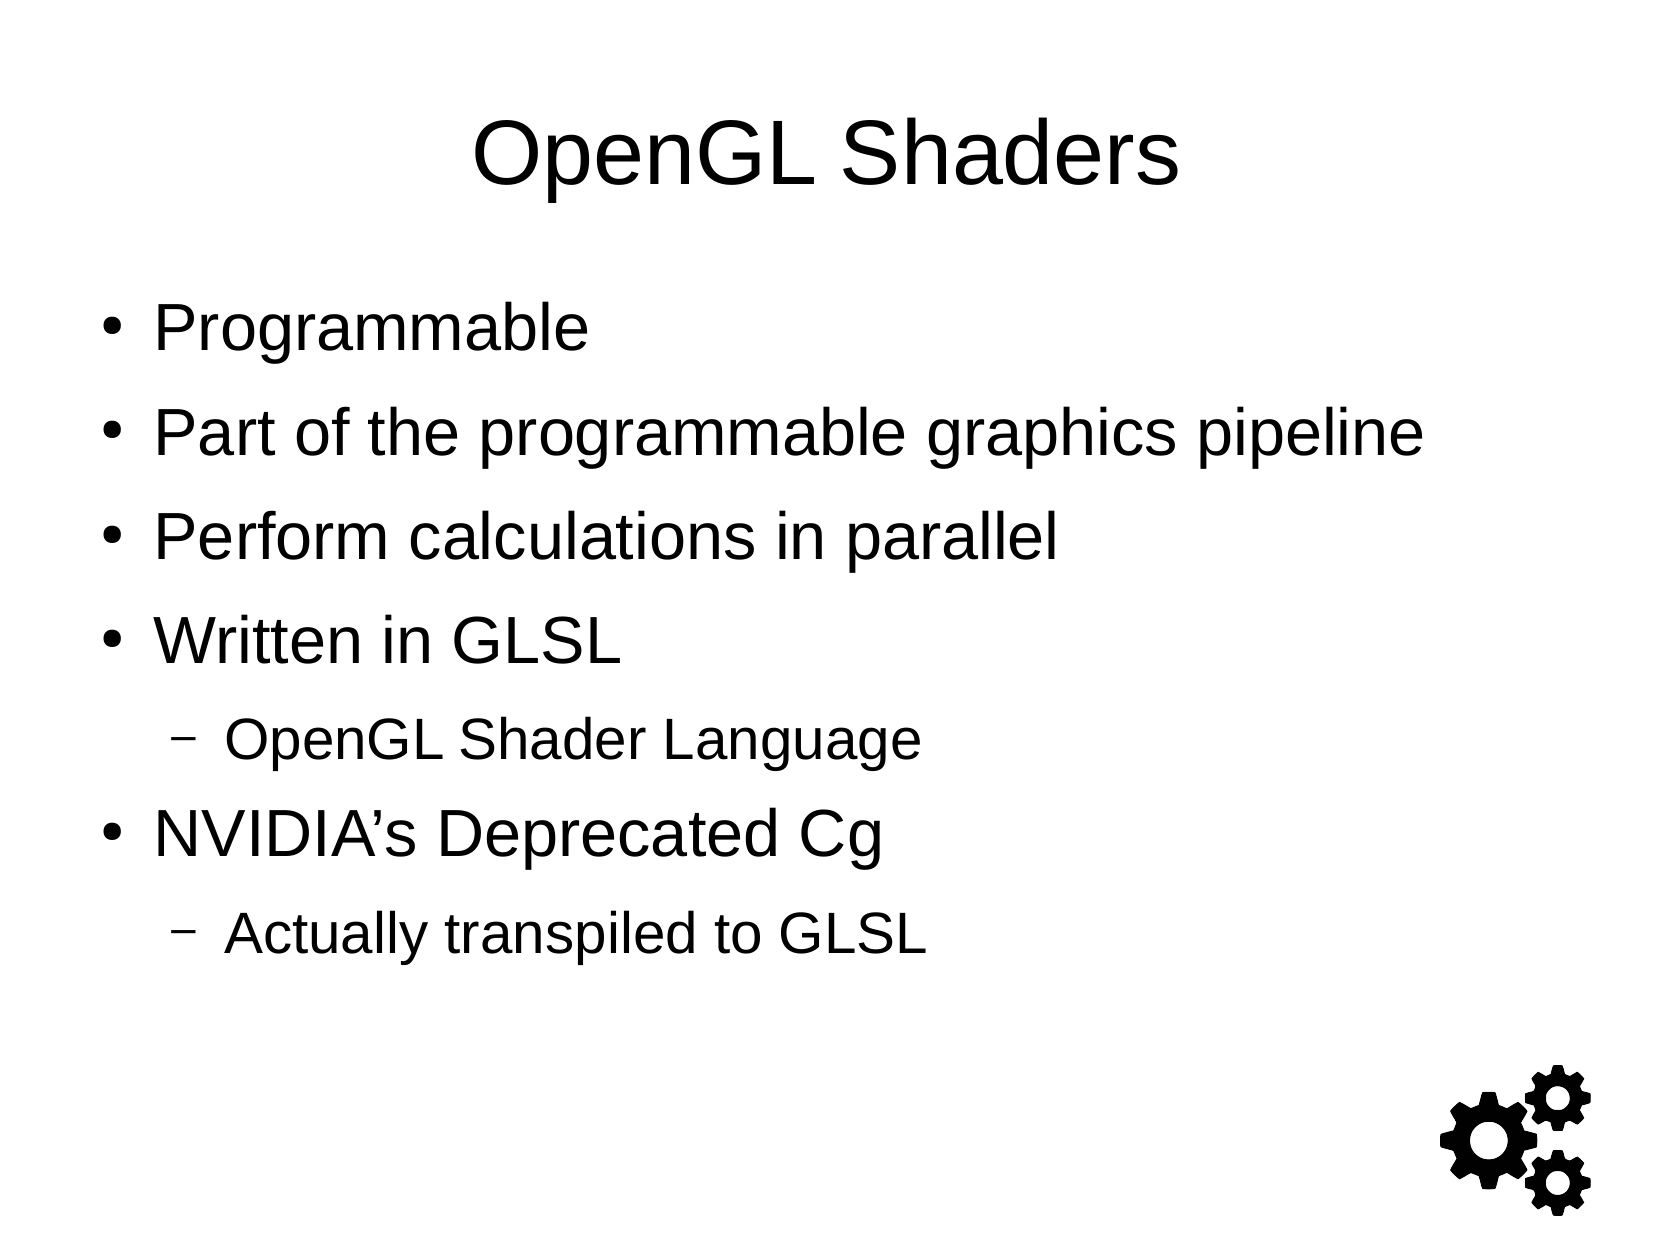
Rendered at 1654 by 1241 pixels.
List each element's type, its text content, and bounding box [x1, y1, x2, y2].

list Programmable Part of the programmable graphics pipeline Perform calculations in parallel Written in GLSL OpenGL Shader Language NVIDIA’s Deprecated Cg Actually transpiled to GLSL [82, 290, 1571, 1010]
title OpenGL Shaders [82, 49, 1571, 257]
picture [1440, 1065, 1591, 1216]
